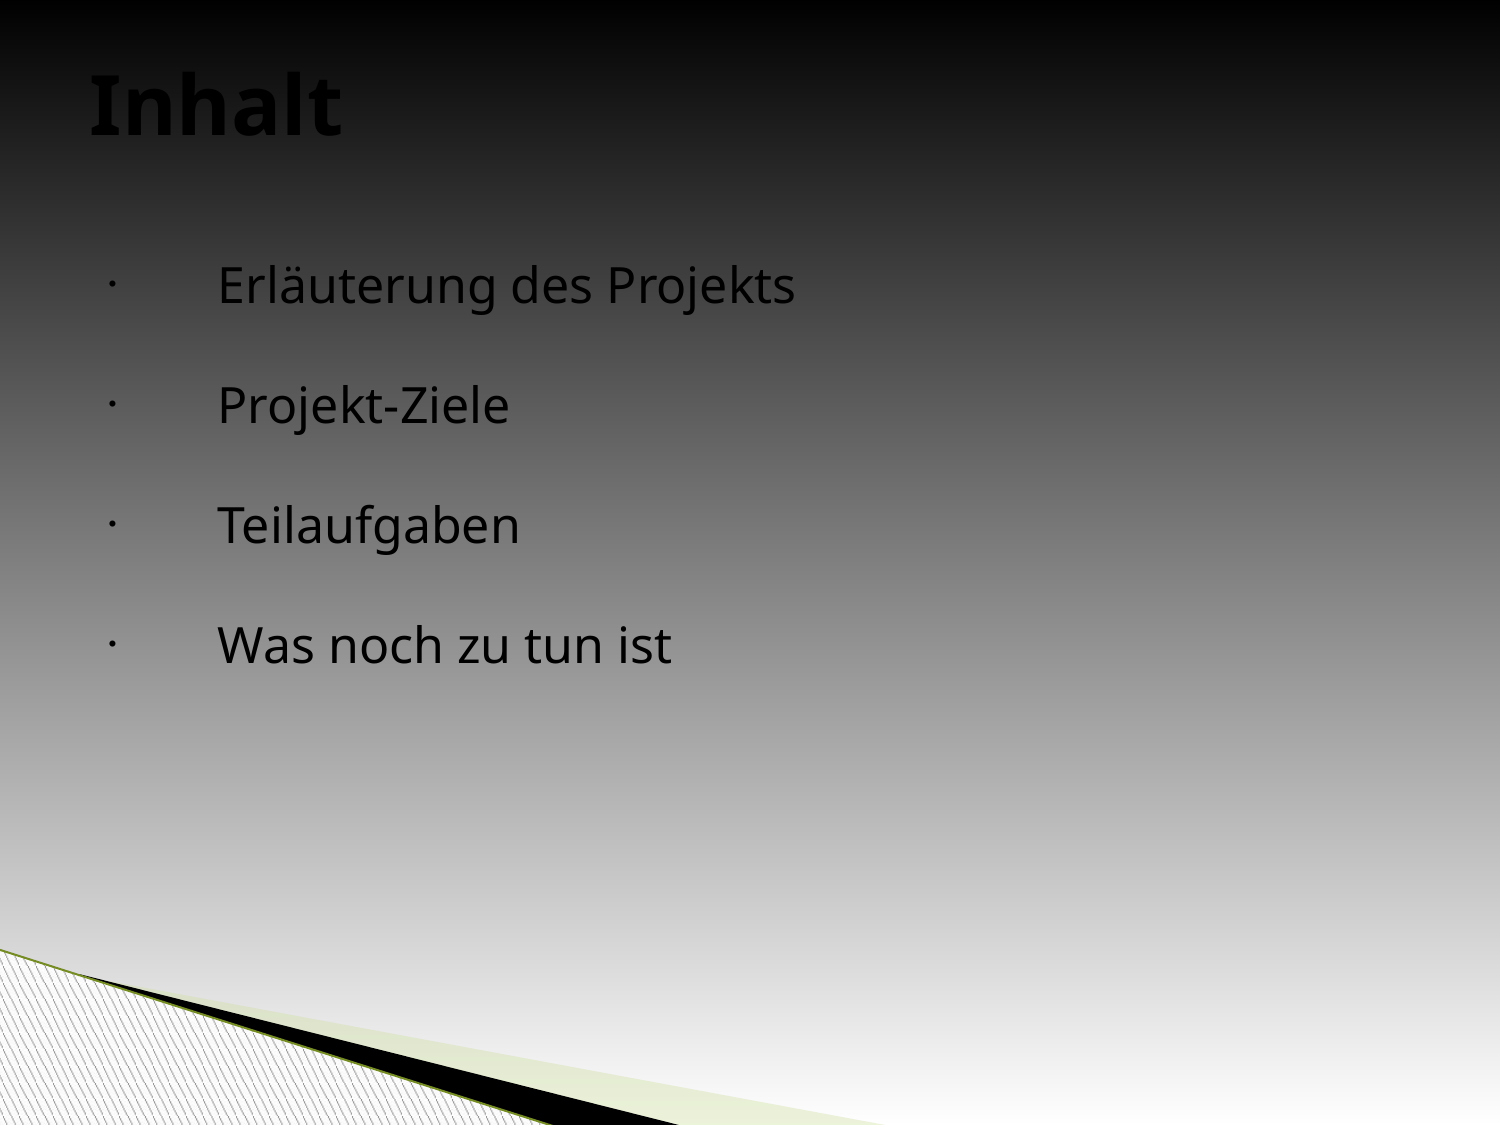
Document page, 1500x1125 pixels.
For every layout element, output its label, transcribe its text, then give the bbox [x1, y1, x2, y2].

picture [0, 952, 543, 1125]
text_box Erläuterung des Projekts Projekt-Ziele Teilaufgaben Was noch zu tun ist [93, 246, 1125, 681]
title Inhalt [75, 45, 1425, 233]
